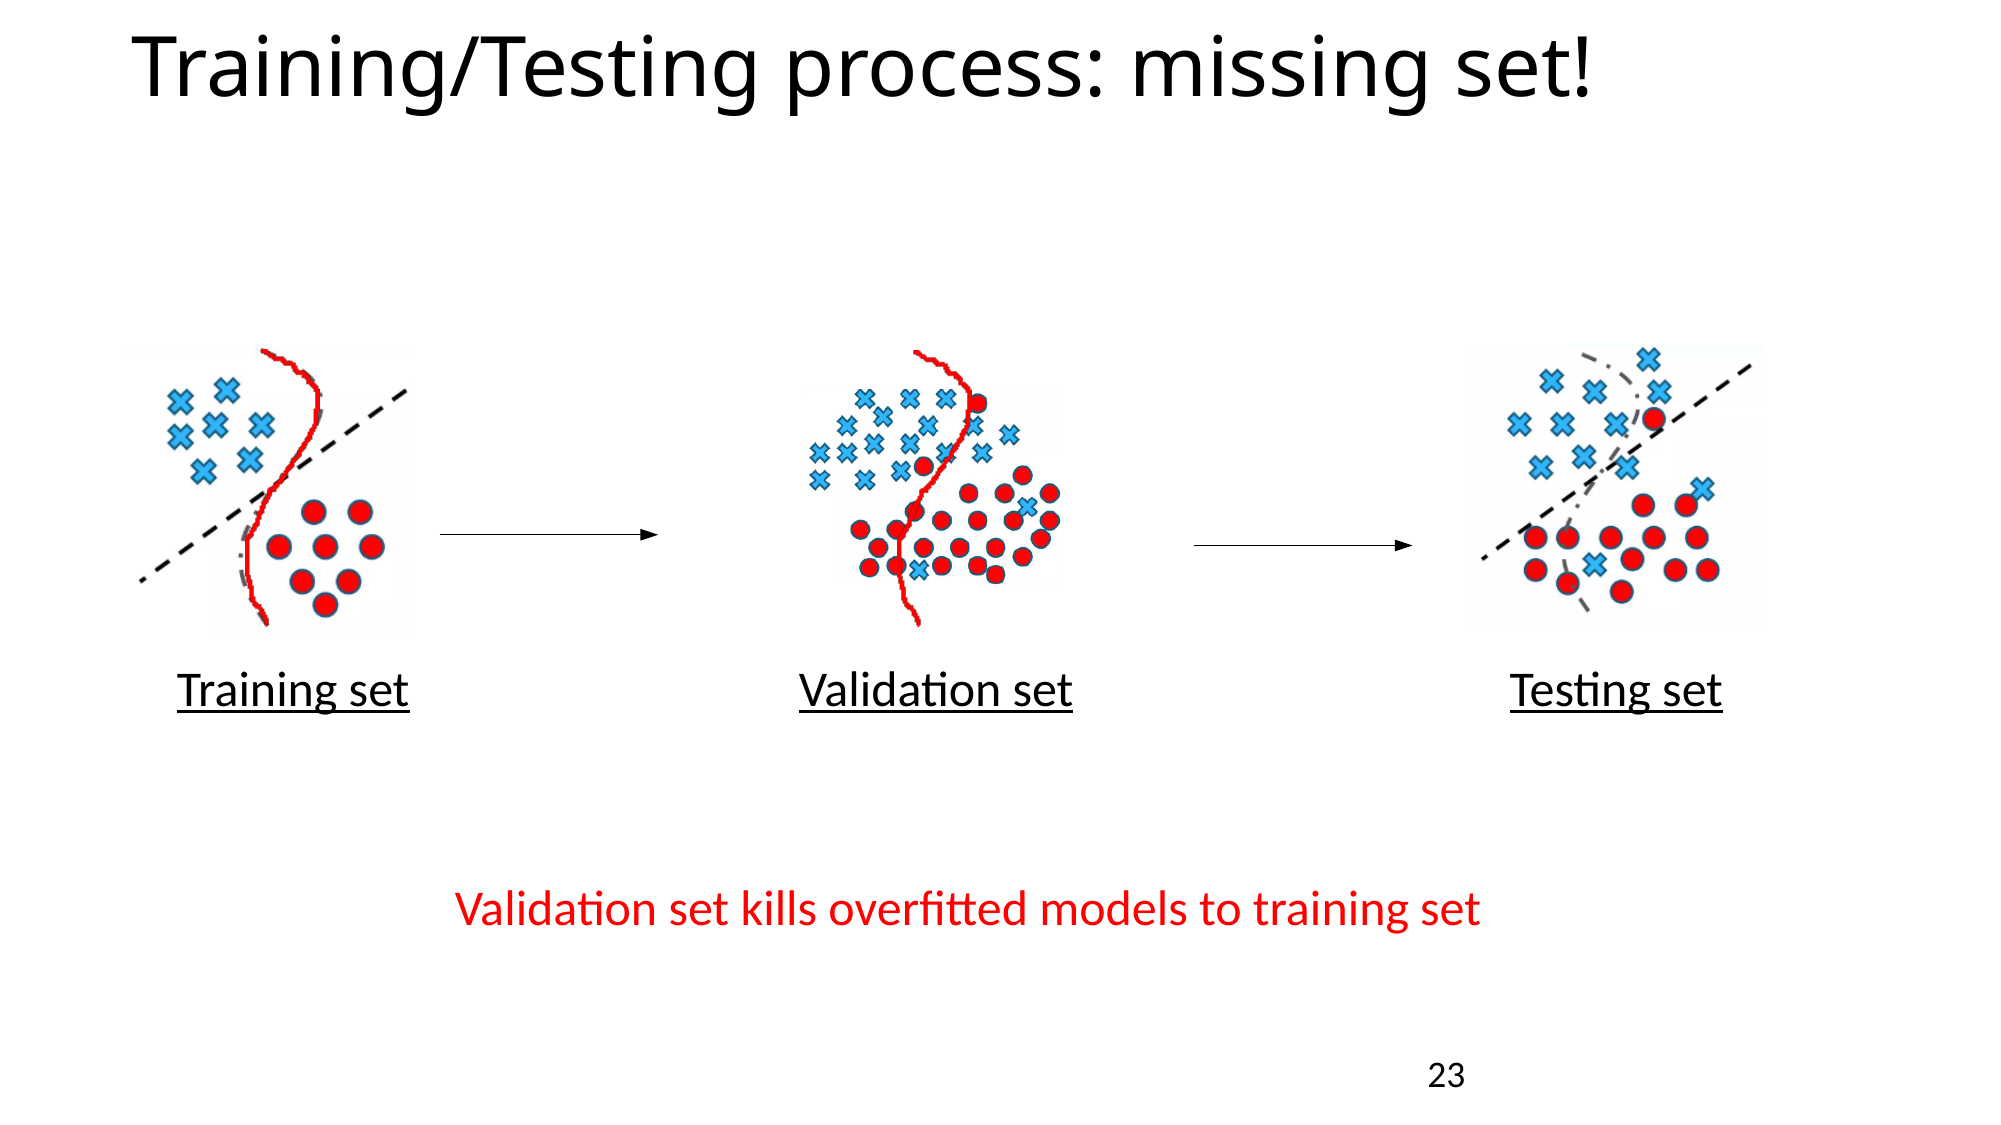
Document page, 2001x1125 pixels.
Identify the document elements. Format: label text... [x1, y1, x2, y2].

picture [125, 345, 414, 633]
text_box [1412, 1042, 1863, 1103]
text_box Validation set kills overfitted models to training set [439, 868, 1611, 944]
text_box Validation set [783, 648, 1181, 725]
picture [805, 350, 1063, 627]
text_box Training set [161, 648, 471, 725]
picture [1467, 345, 1765, 632]
text_box Training/Testing process: missing set! [116, 6, 1646, 123]
text_box Testing set [1494, 648, 1793, 725]
